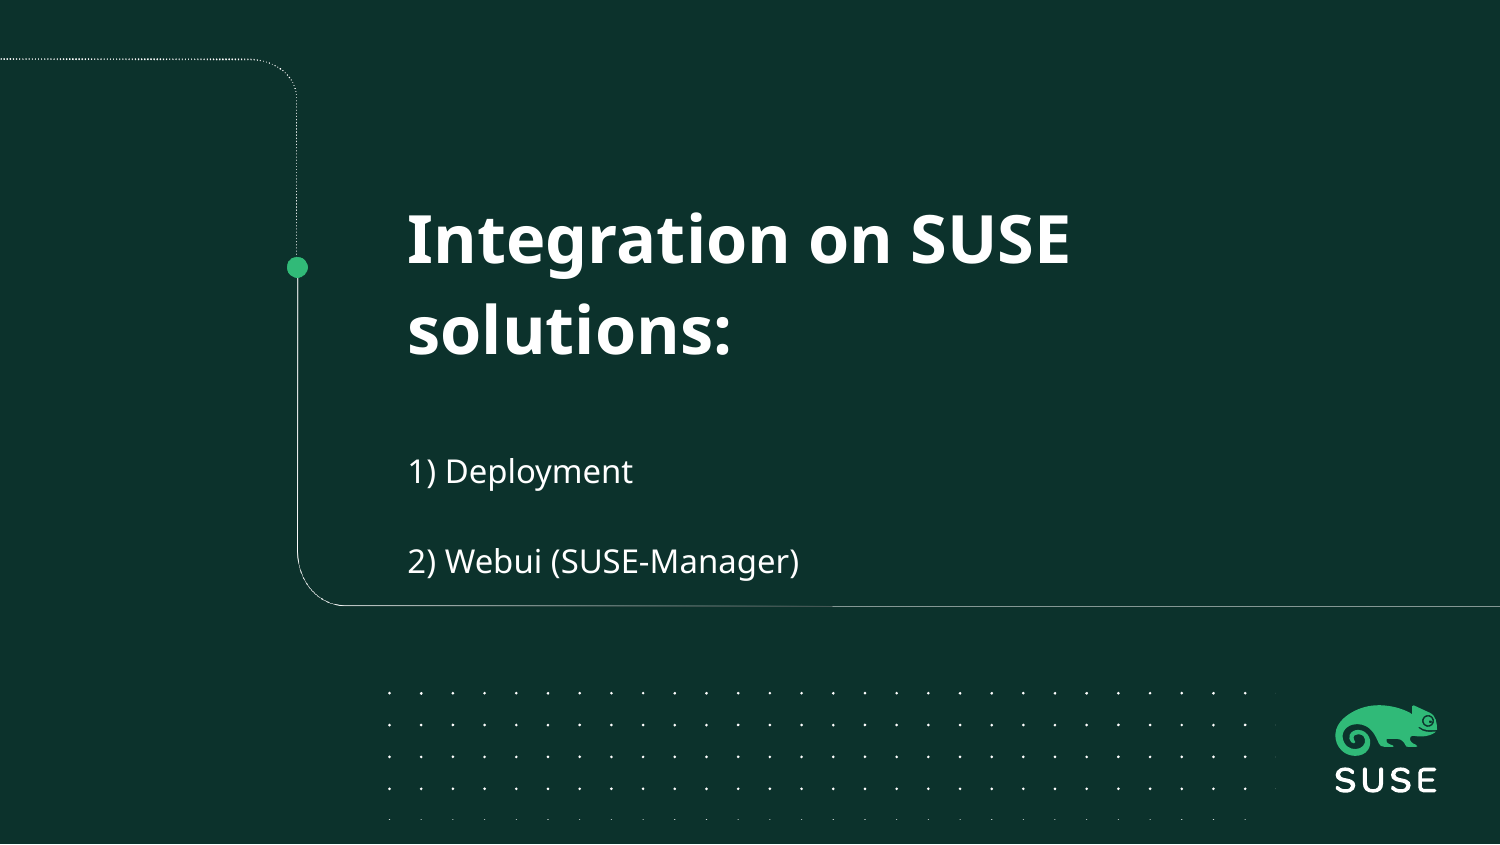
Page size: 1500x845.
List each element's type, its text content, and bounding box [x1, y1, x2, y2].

picture [0, 58, 1500, 607]
title Integration on SUSE solutions: [407, 204, 1312, 362]
list 1) Deployment 2) Webui (SUSE-Manager) [407, 377, 1312, 585]
